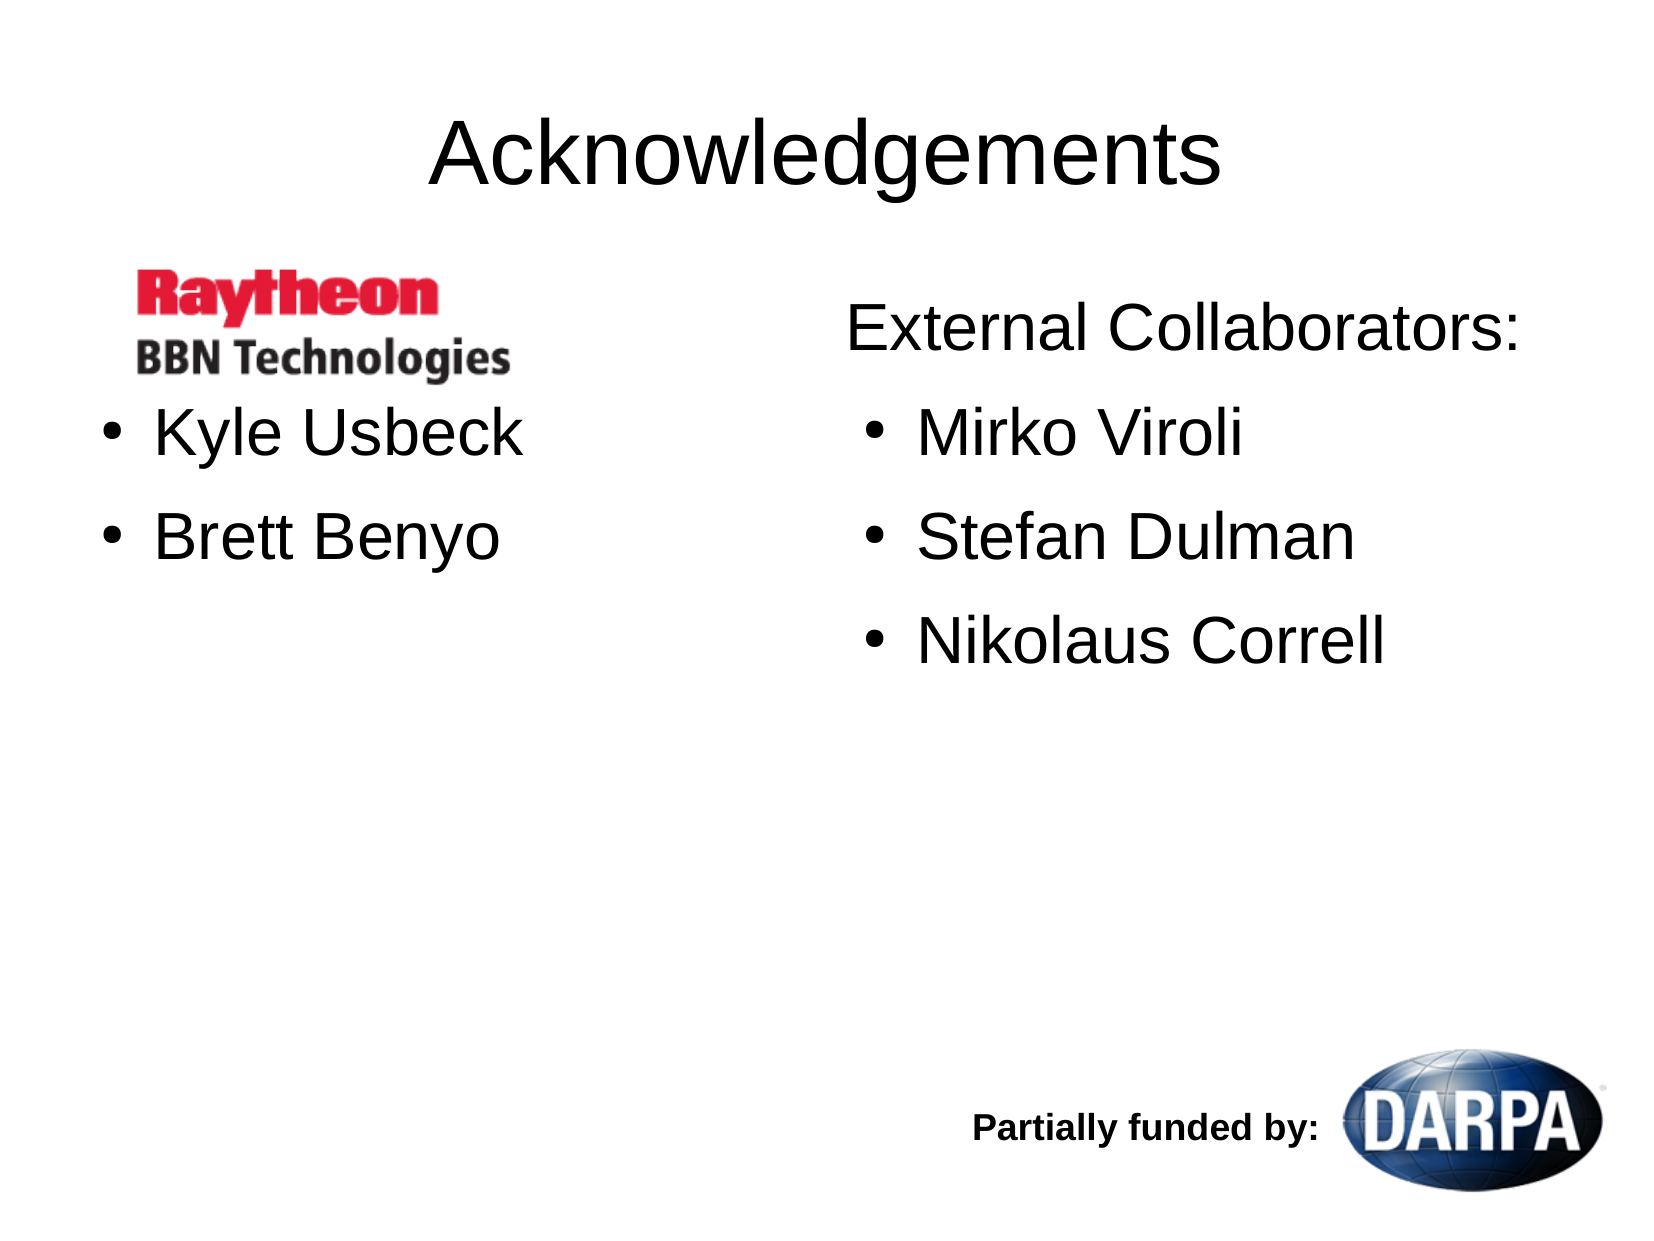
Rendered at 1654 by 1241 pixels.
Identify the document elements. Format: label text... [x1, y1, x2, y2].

title Acknowledgements [82, 49, 1571, 257]
list External Collaborators: Mirko Viroli Stefan Dulman Nikolaus Correll [845, 290, 1572, 1094]
picture [1330, 1031, 1631, 1212]
list Kyle Usbeck Brett Benyo [82, 394, 809, 1091]
picture [126, 262, 526, 403]
text_box Partially funded by: [957, 1099, 1335, 1157]
